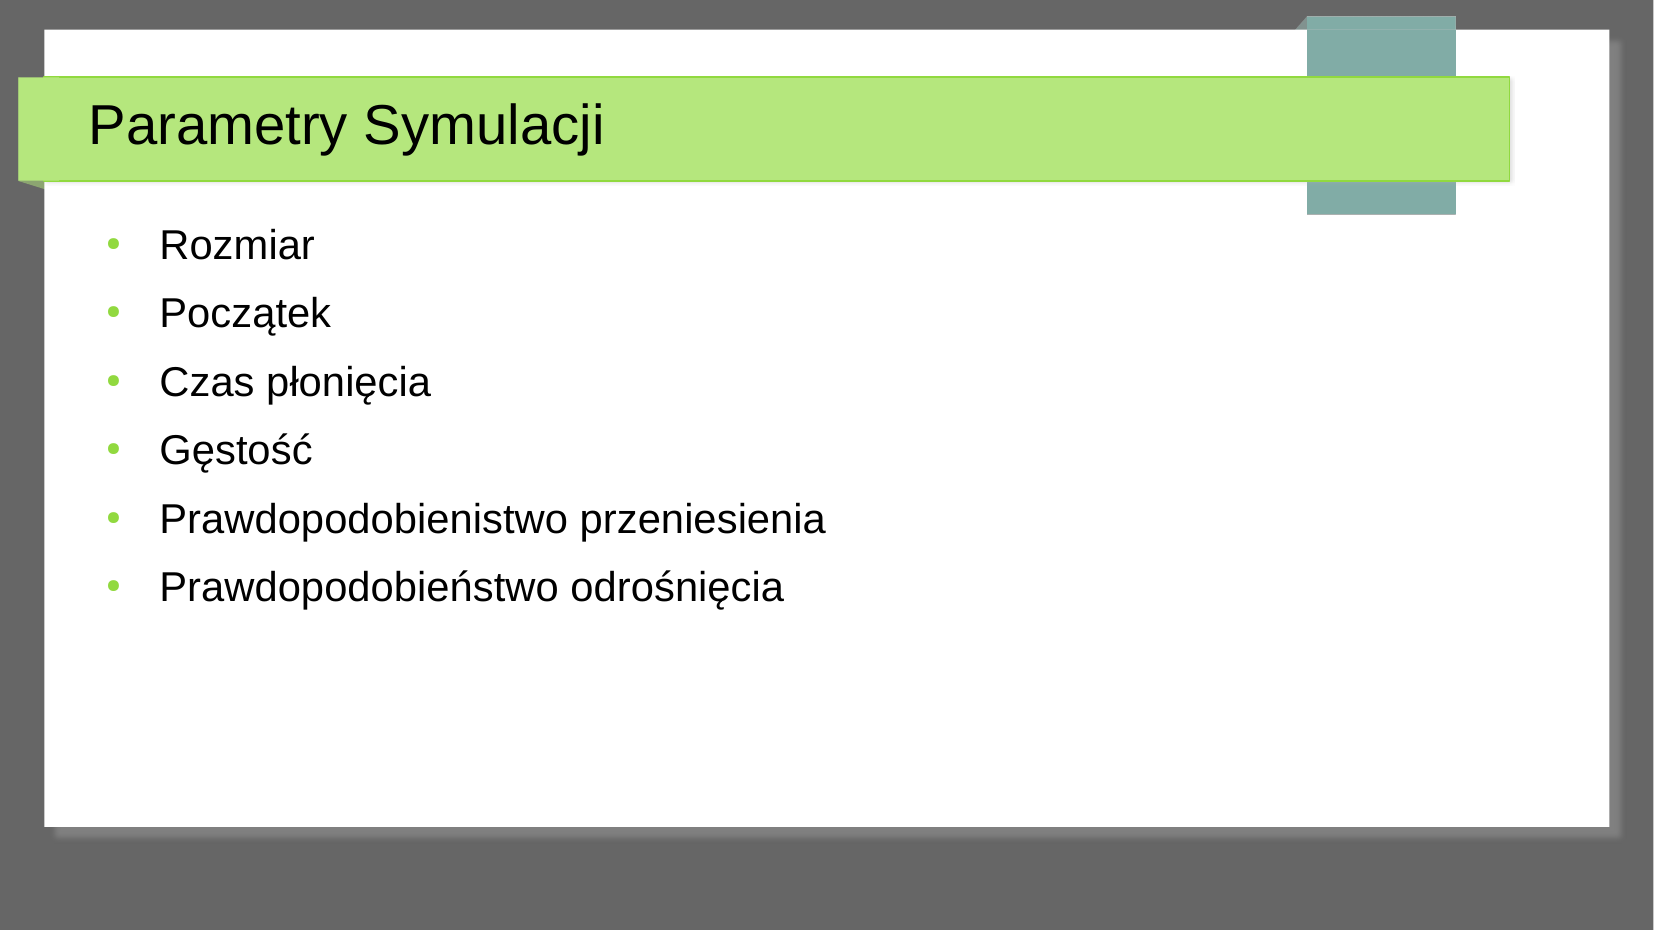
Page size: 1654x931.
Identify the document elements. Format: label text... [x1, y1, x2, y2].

list Rozmiar Początek Czas płonięcia Gęstość Prawdopodobienistwo przeniesienia Prawdopodobieństwo odrośnięcia [88, 221, 1565, 813]
title Parametry Symulacji [88, 73, 1506, 178]
